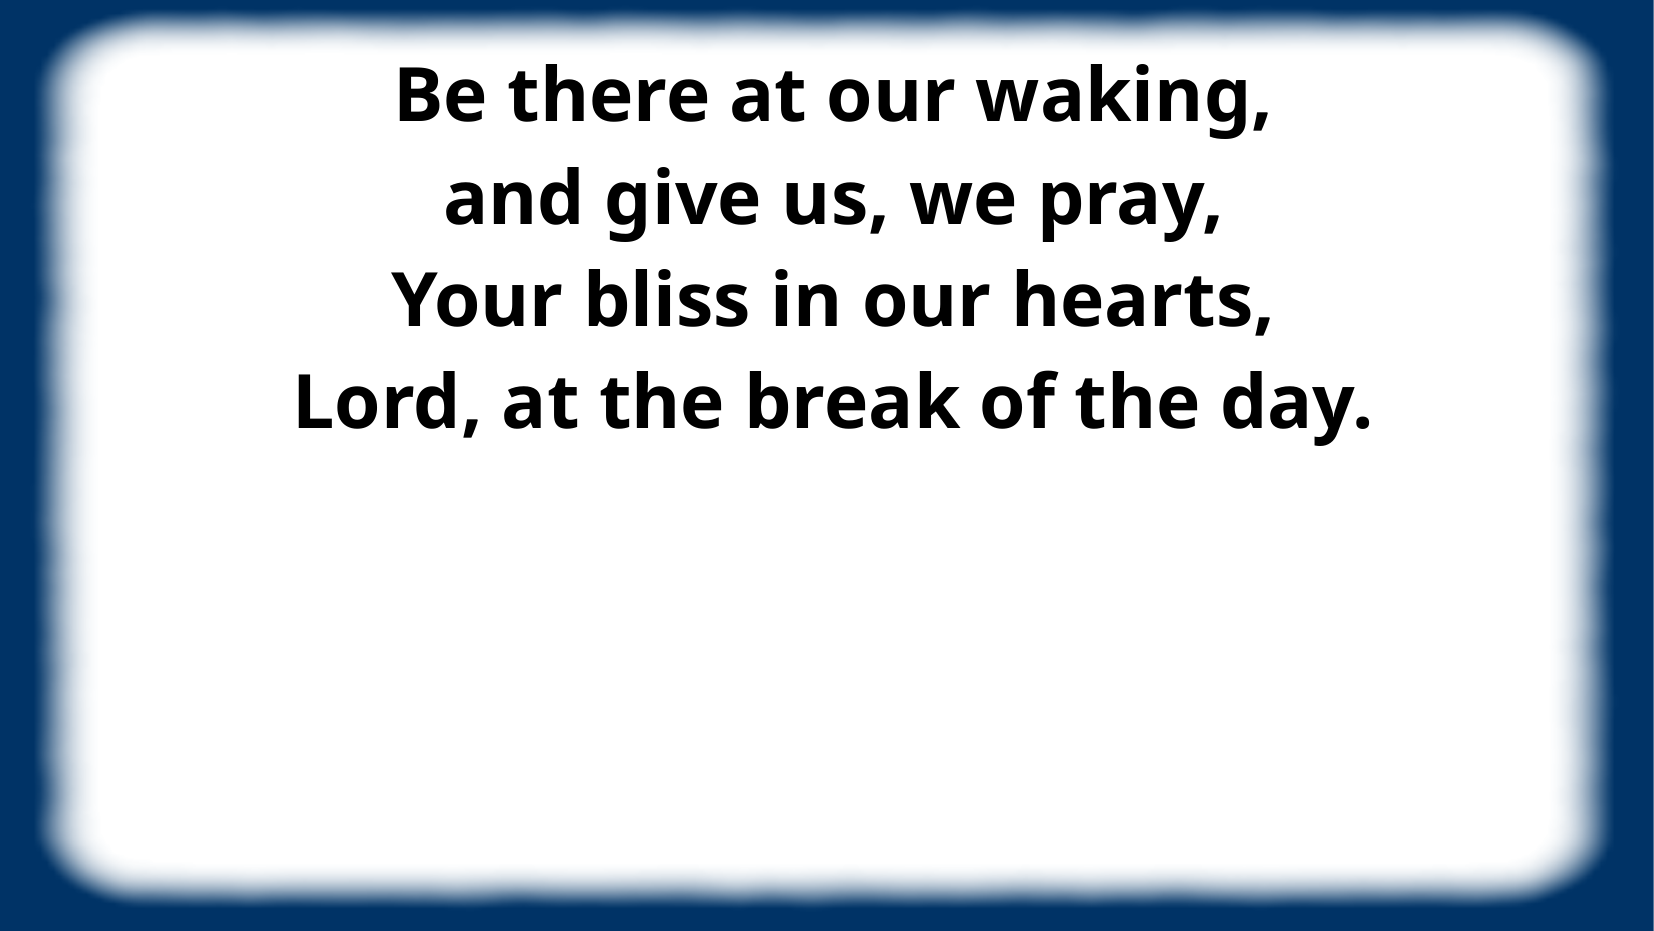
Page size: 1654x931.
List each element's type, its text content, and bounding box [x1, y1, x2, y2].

picture [0, 0, 1654, 931]
text_box Be there at our waking, and give us, we pray, Your bliss in our hearts, Lord, at the break of the day. [76, 34, 1592, 449]
